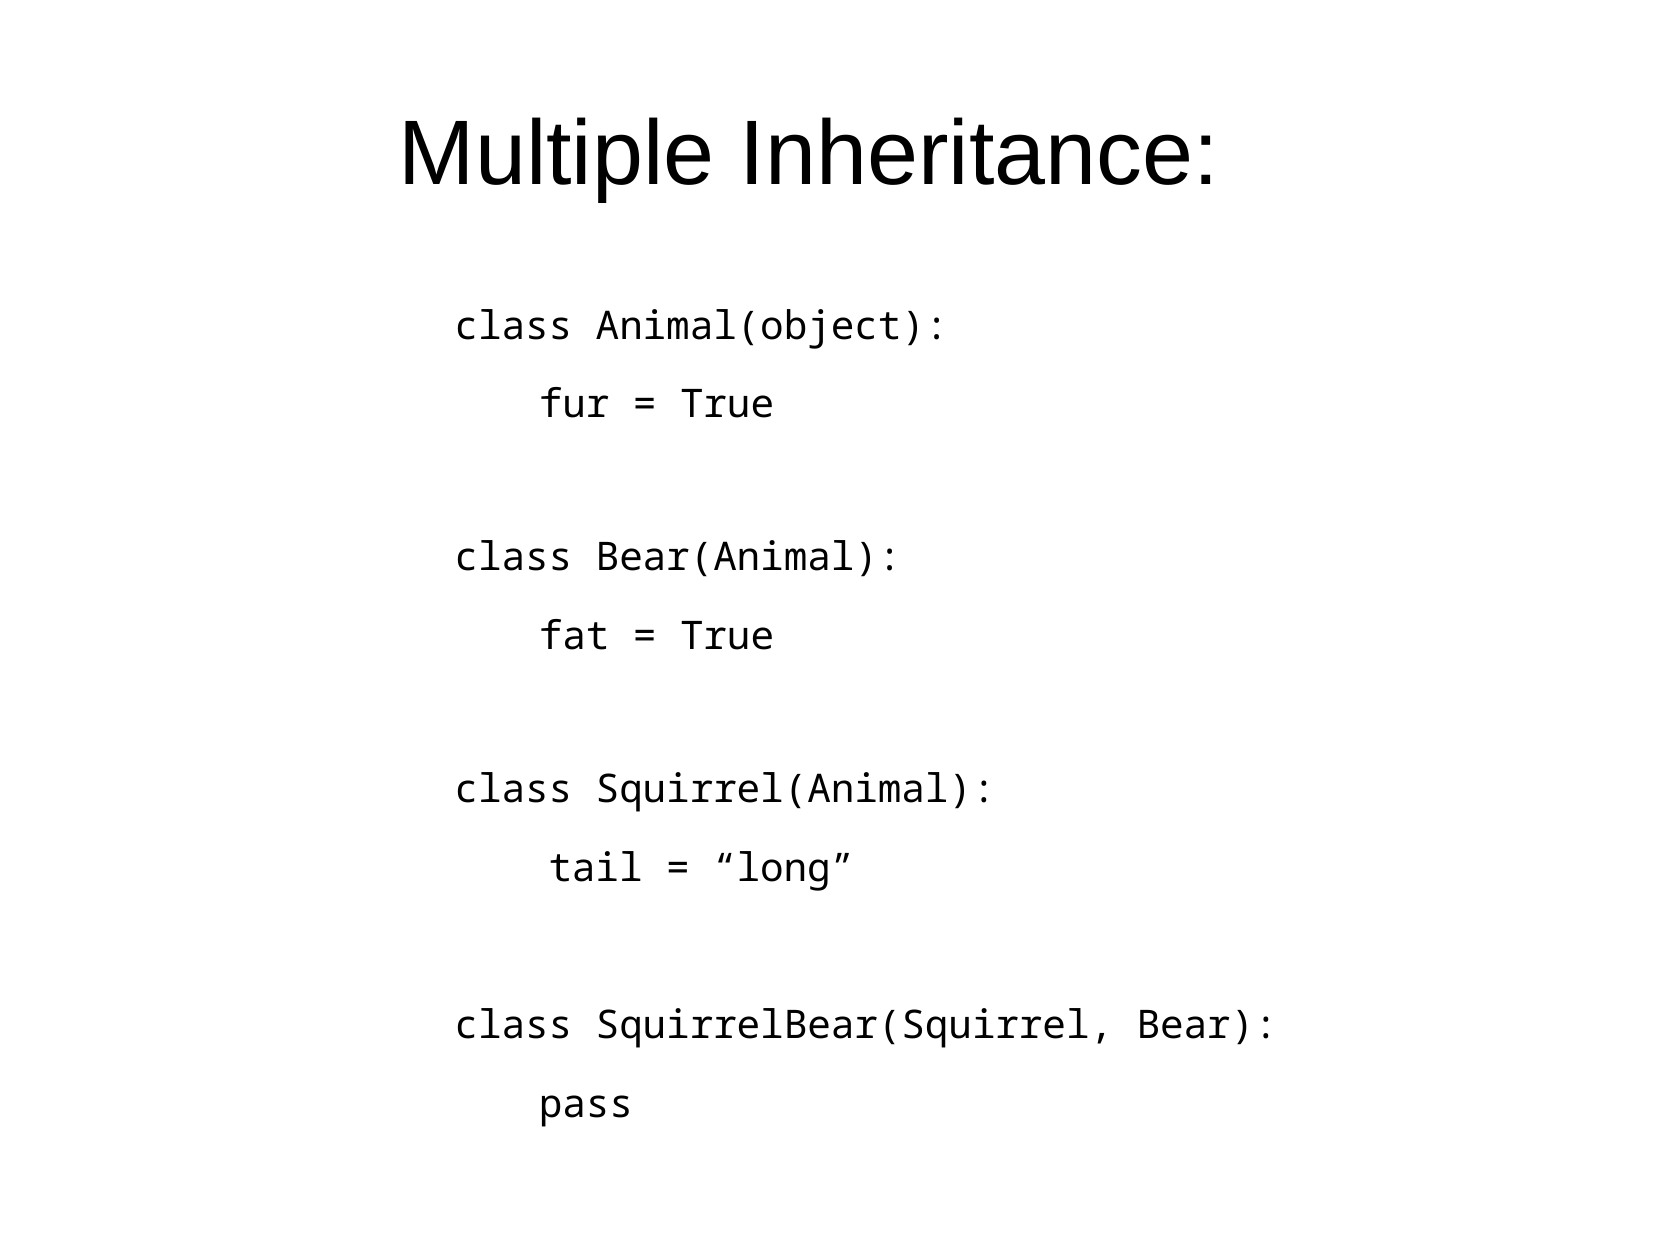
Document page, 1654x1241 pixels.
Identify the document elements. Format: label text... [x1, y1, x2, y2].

title Multiple Inheritance: [54, 49, 1565, 257]
list class Animal(object): fur = True class Bear(Animal): fat = True class Squirrel(Animal): tail = “long” class SquirrelBear(Squirrel, Bear): pass [393, 297, 1354, 1137]
